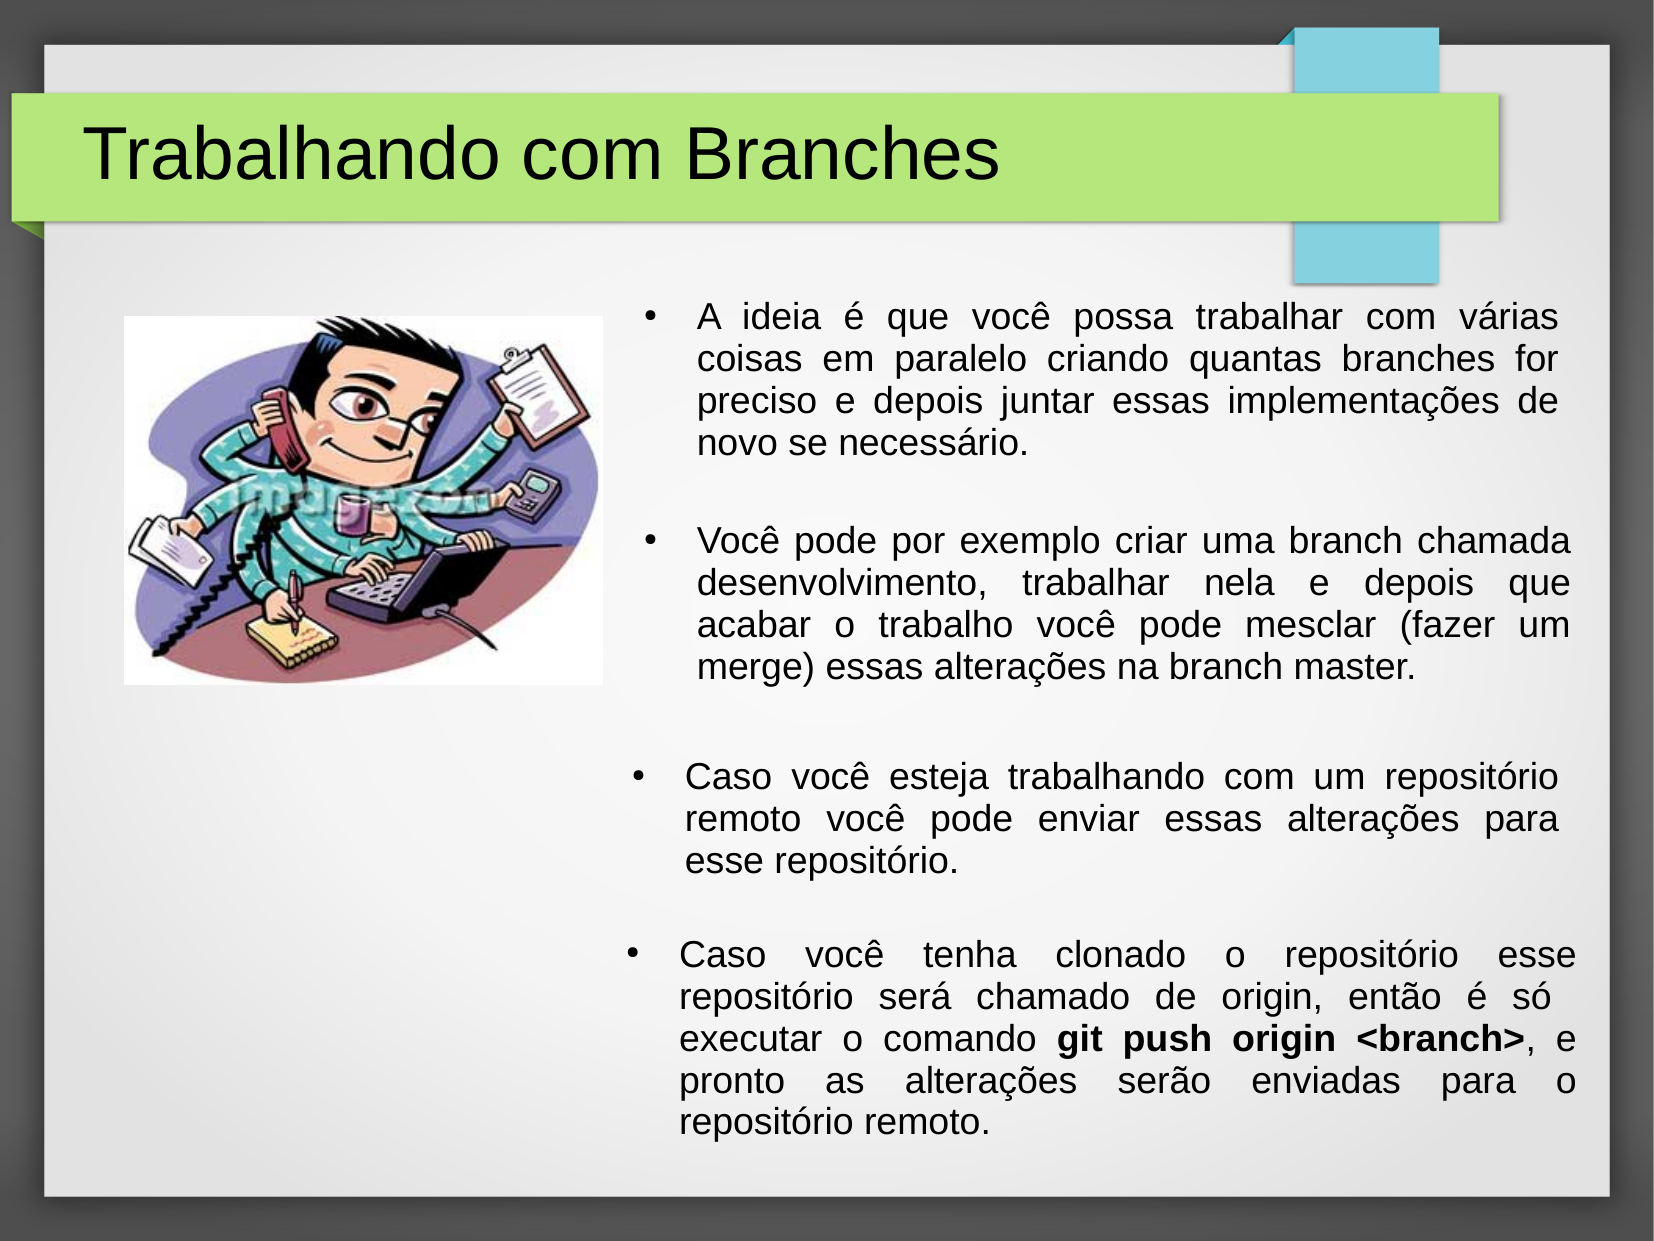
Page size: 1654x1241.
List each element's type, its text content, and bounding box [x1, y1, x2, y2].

list Caso você tenha clonado o repositório esse repositório será chamado de origin, então é só executar o comando git push origin <branch>, e pronto as alterações serão enviadas para o repositório remoto. [608, 933, 1577, 1176]
picture [0, 0, 1654, 1241]
list Você pode por exemplo criar uma branch chamada desenvolvimento, trabalhar nela e depois que acabar o trabalho você pode mesclar (fazer um merge) essas alterações na branch master. [625, 519, 1571, 733]
list Caso você esteja trabalhando com um repositório remoto você pode enviar essas alterações para esse repositório. [614, 755, 1560, 886]
title Trabalhando com Branches [82, 94, 1264, 213]
list A ideia é que você possa trabalhar com várias coisas em paralelo criando quantas branches for preciso e depois juntar essas implementações de novo se necessário. [625, 295, 1560, 497]
